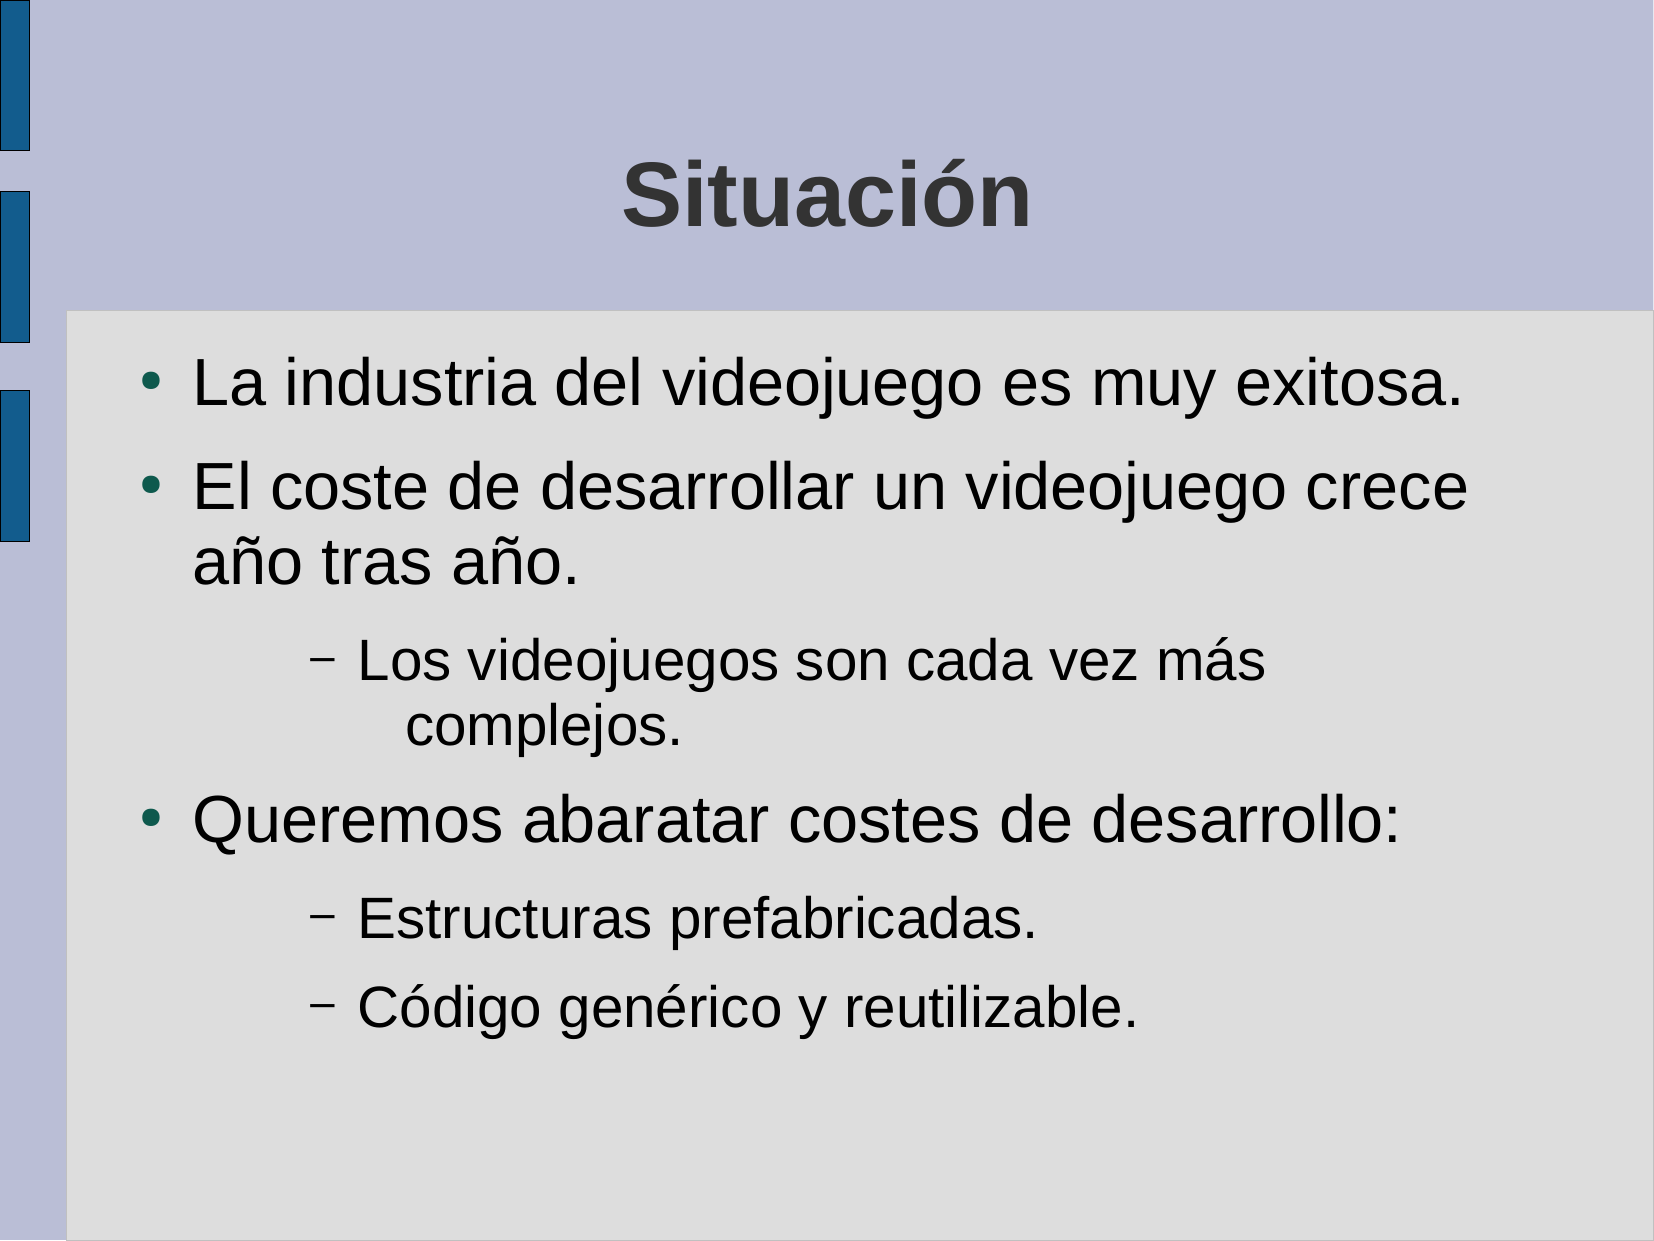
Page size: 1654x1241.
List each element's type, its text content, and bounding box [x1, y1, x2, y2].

title Situación [121, 91, 1534, 299]
list La industria del videojuego es muy exitosa. El coste de desarrollar un videojuego crece año tras año. Los videojuegos son cada vez más complejos. Queremos abaratar costes de desarrollo: Estructuras prefabricadas. Código genérico y reutilizable. [121, 344, 1534, 1127]
